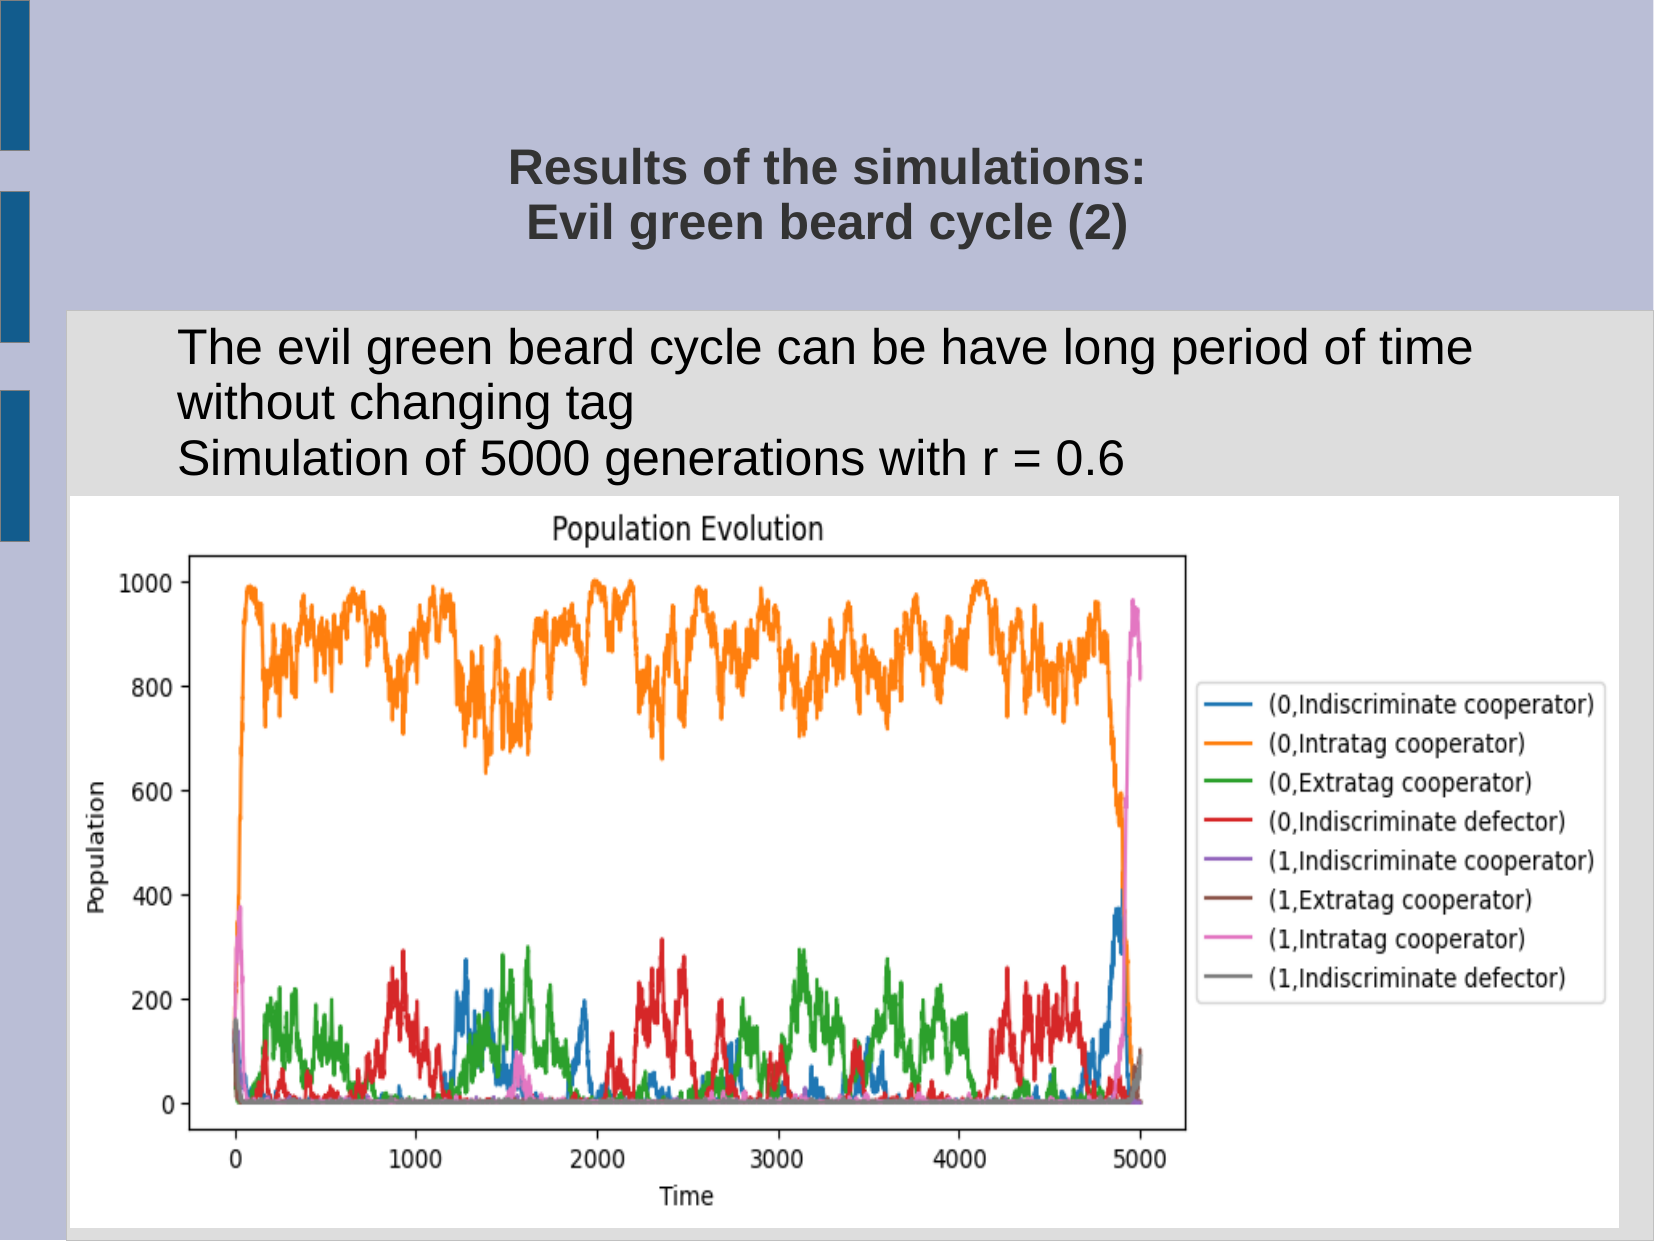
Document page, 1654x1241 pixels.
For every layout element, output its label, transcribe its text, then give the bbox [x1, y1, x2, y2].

picture [70, 496, 1619, 1228]
text_box The evil green beard cycle can be have long period of time without changing tag Simulation of 5000 generations with r = 0.6 [177, 318, 1512, 487]
title Results of the simulations: Evil green beard cycle (2) [121, 91, 1534, 299]
